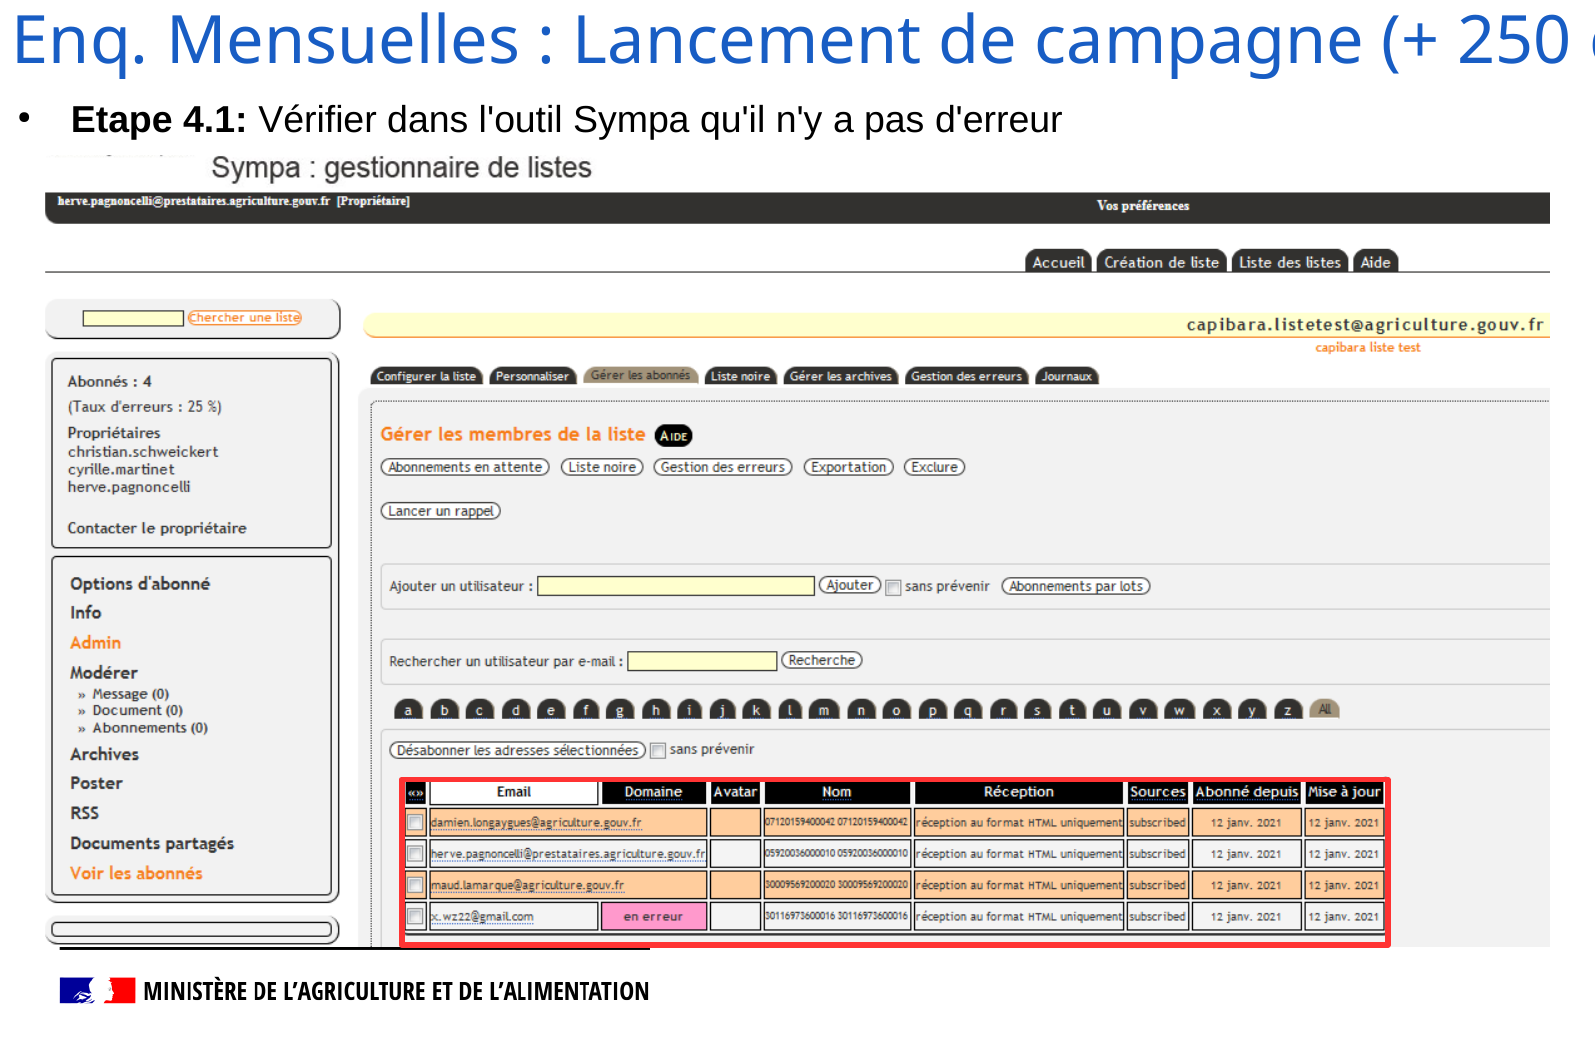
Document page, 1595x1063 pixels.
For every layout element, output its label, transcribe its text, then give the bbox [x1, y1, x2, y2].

title Enq. Mensuelles : Lancement de campagne (+ 250 quest) [11, 7, 1595, 83]
picture [44, 214, 1550, 1004]
text_box [401, 779, 1388, 945]
list Etape 4.1: Vérifier dans l'outil Sympa qu'il n'y a pas d'erreur [0, 98, 1565, 214]
